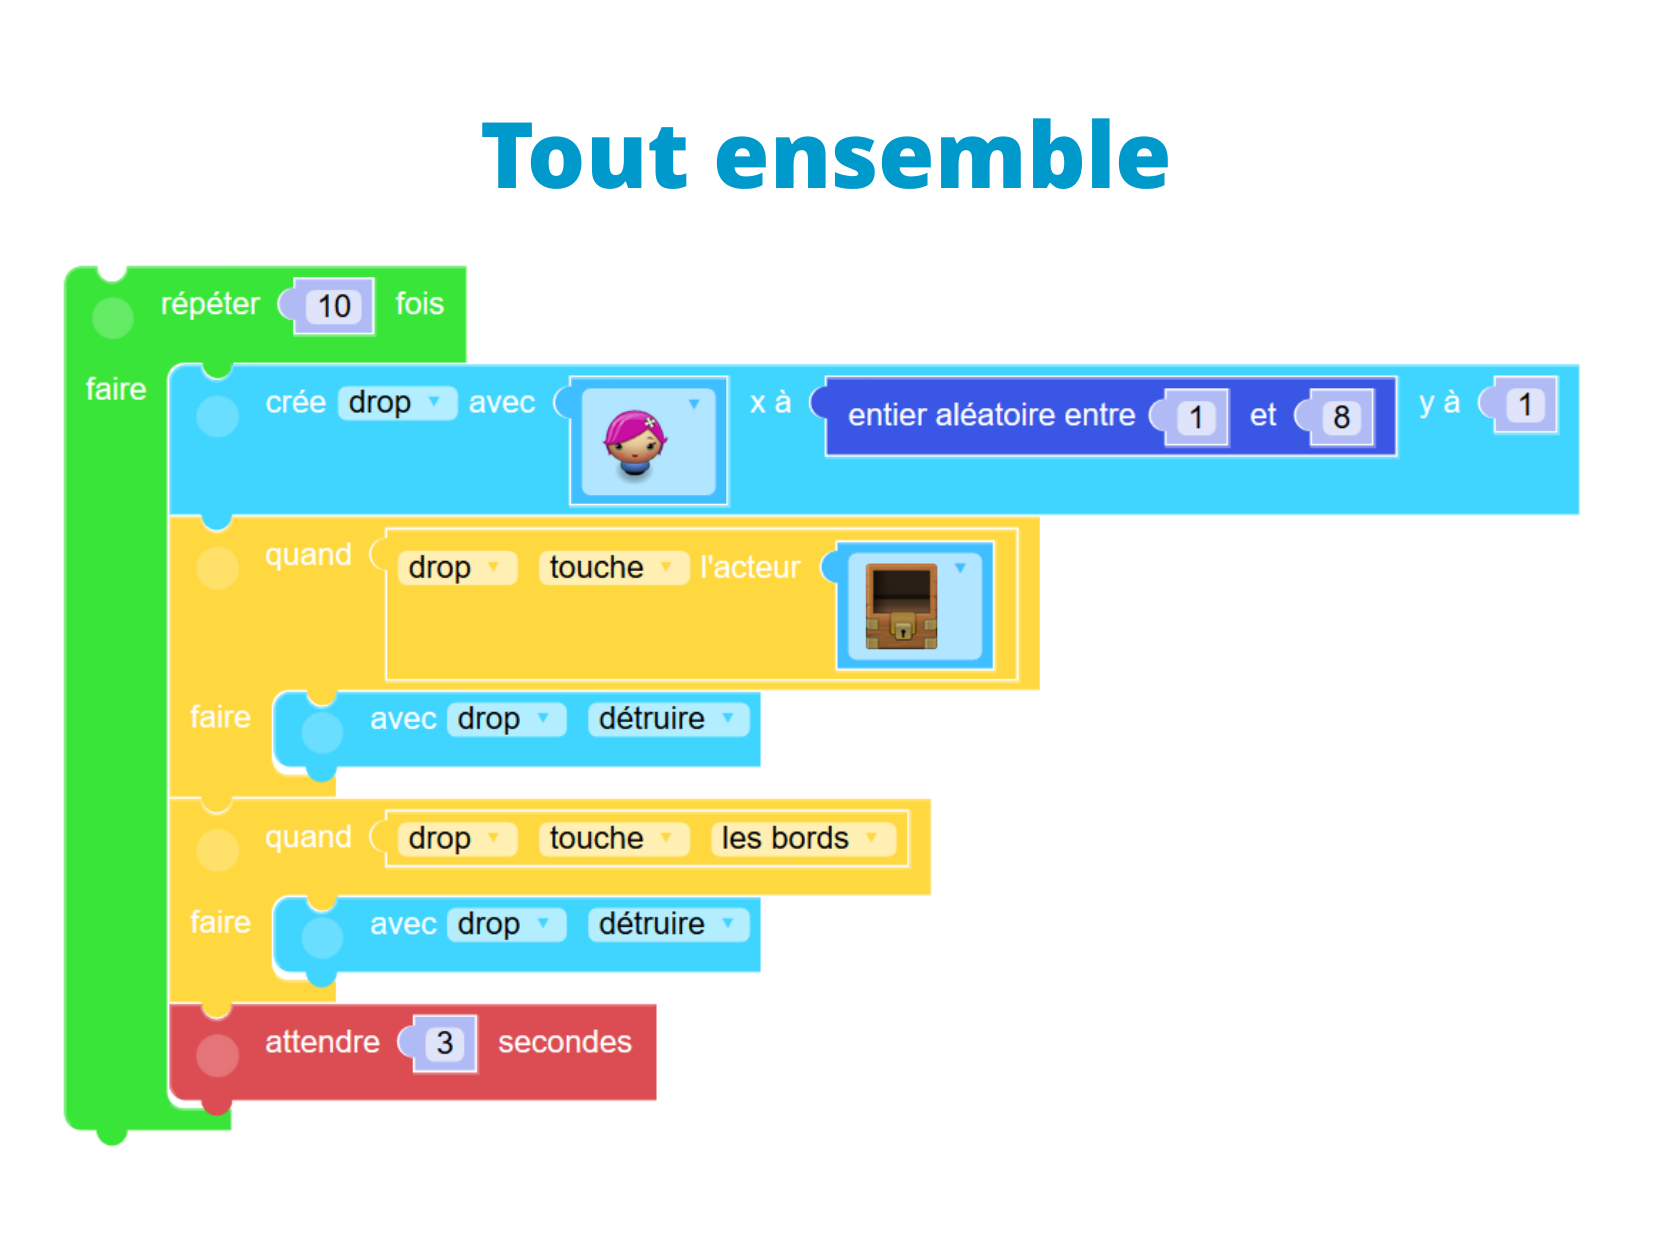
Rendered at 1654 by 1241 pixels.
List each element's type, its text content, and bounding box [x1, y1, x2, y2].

picture [54, 256, 1600, 1161]
title Tout ensemble [82, 49, 1571, 256]
